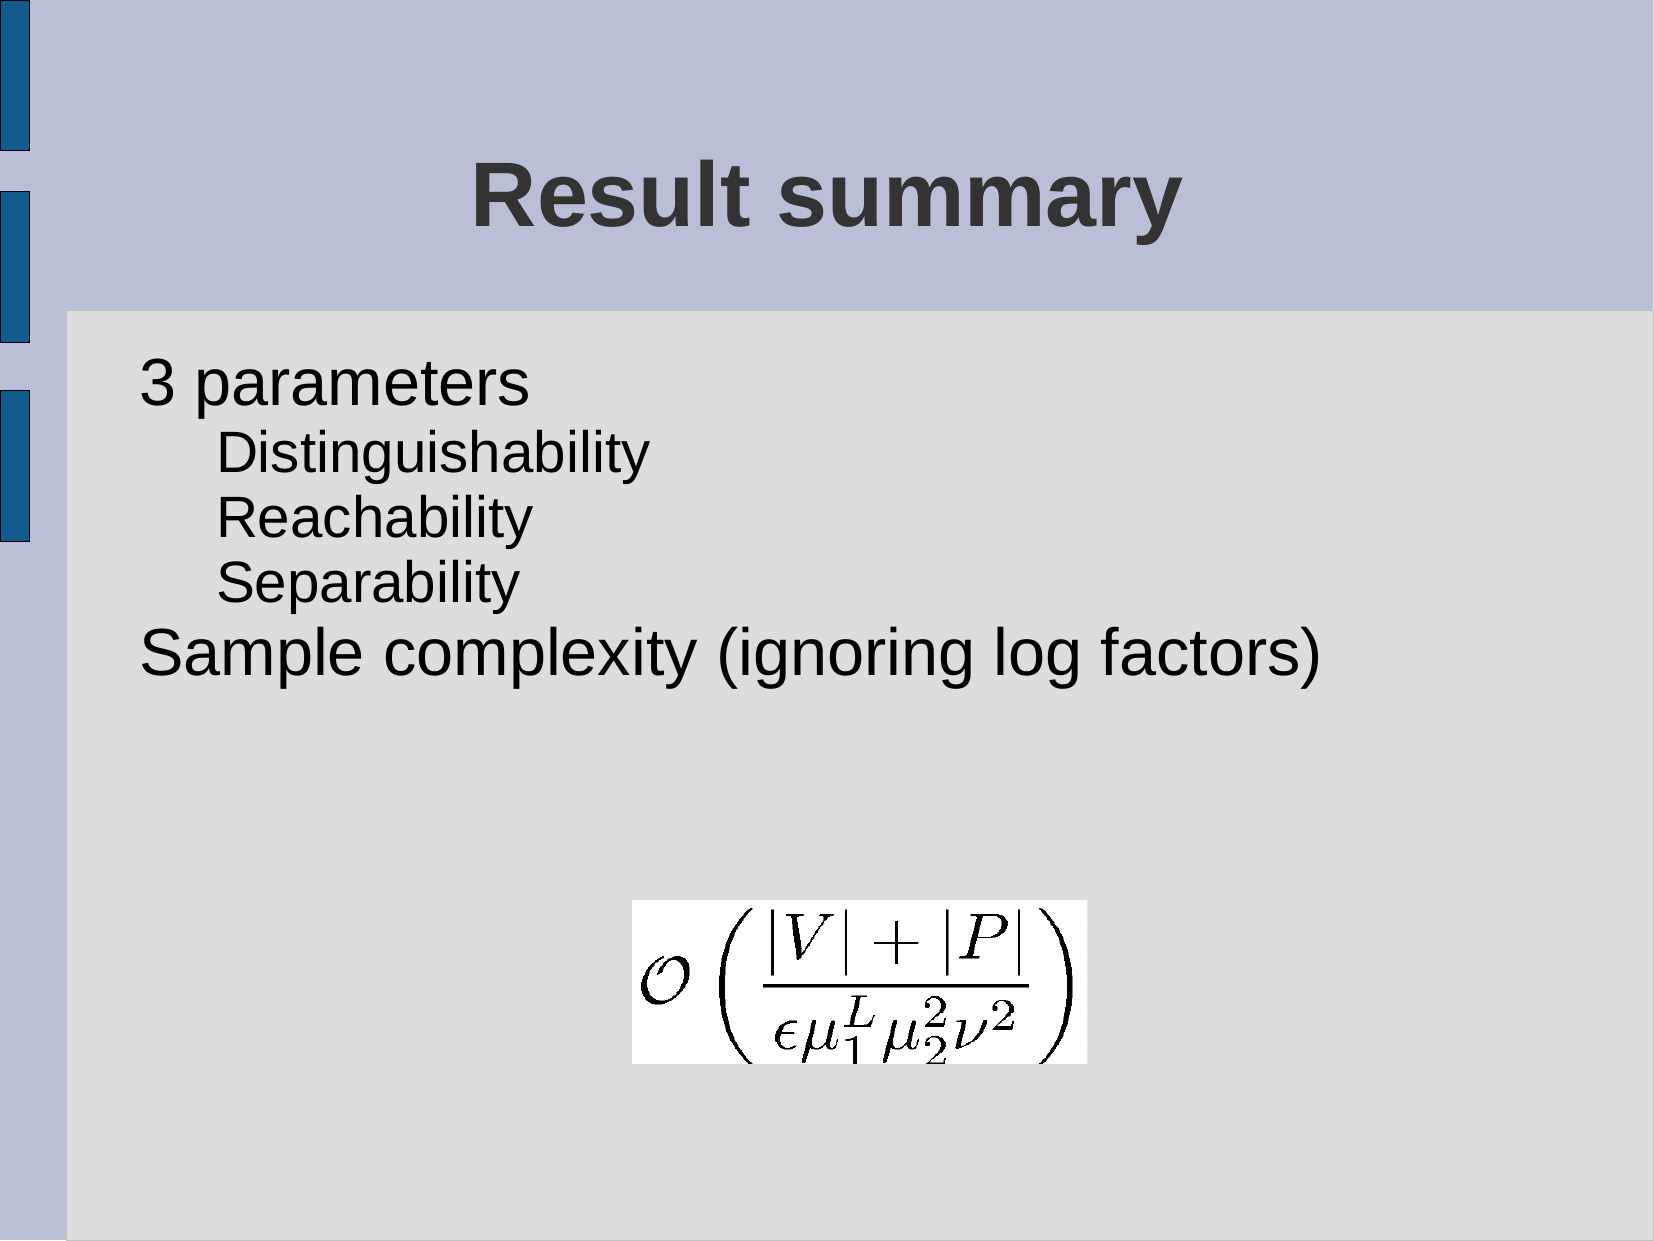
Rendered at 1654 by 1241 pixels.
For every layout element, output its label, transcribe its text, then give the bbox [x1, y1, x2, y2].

title Result summary [121, 91, 1534, 299]
list 3 parameters Distinguishability Reachability Separability Sample complexity (ignoring log factors) [121, 344, 1534, 1112]
